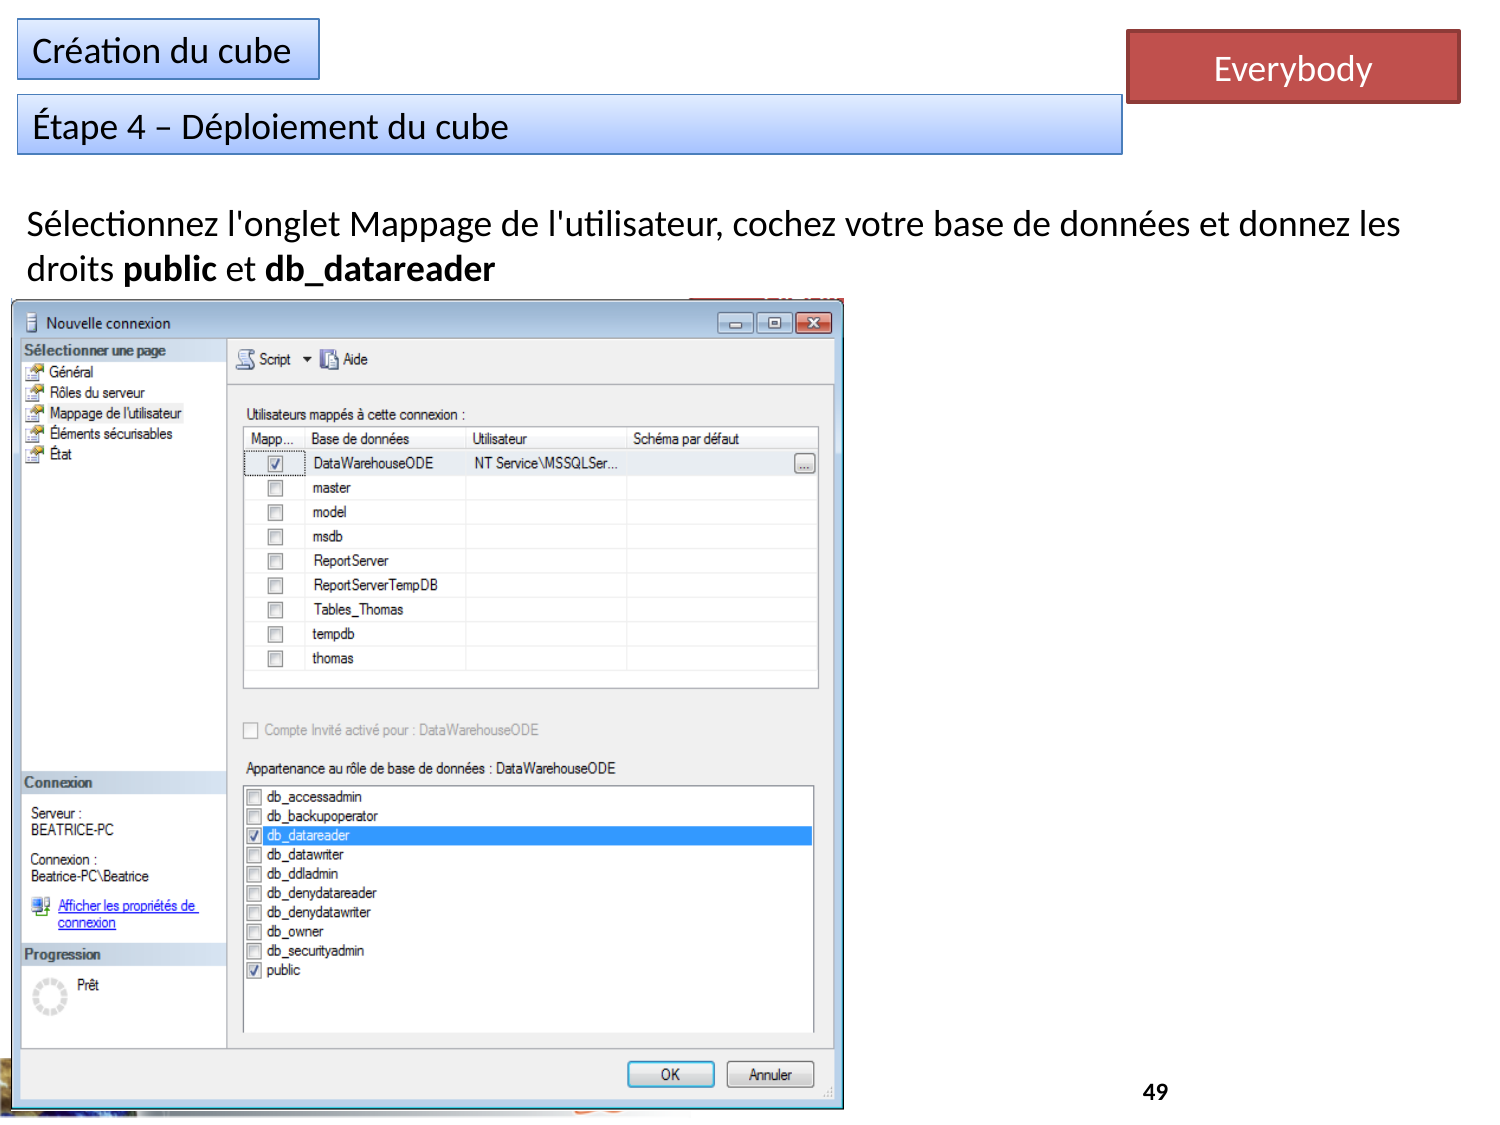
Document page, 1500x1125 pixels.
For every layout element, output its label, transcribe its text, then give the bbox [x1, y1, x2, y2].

picture [0, 298, 844, 1118]
text_box Création du cube [17, 19, 319, 79]
text_box Sélectionnez l'onglet Mappage de l'utilisateur, cochez votre base de données et donnez les droits public et db_datareader [11, 191, 1500, 400]
text_box Everybody [1128, 30, 1459, 102]
text_box Étape 4 – Déploiement du cube [17, 94, 1122, 155]
